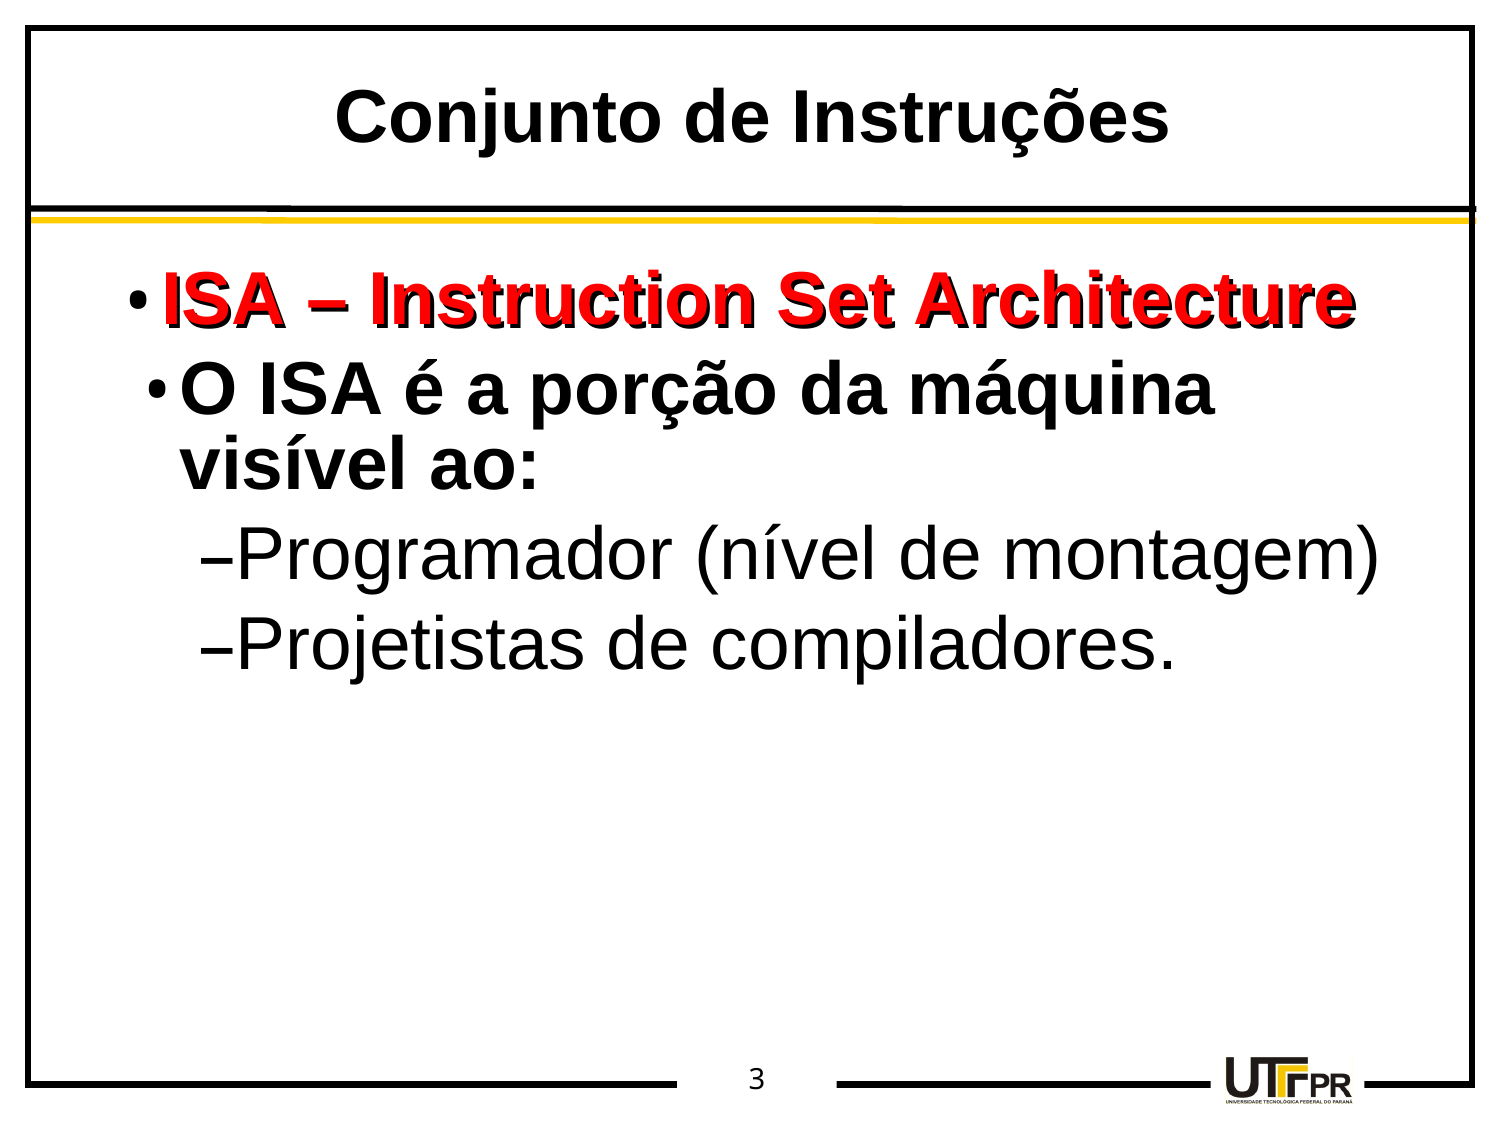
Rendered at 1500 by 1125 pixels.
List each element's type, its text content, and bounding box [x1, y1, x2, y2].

list ISA – Instruction Set Architecture O ISA é a porção da máquina visível ao: Programador (nível de montagem) Projetistas de compiladores. [72, 257, 1428, 1027]
title Conjunto de Instruções [29, 29, 1477, 207]
picture [1225, 1057, 1353, 1104]
